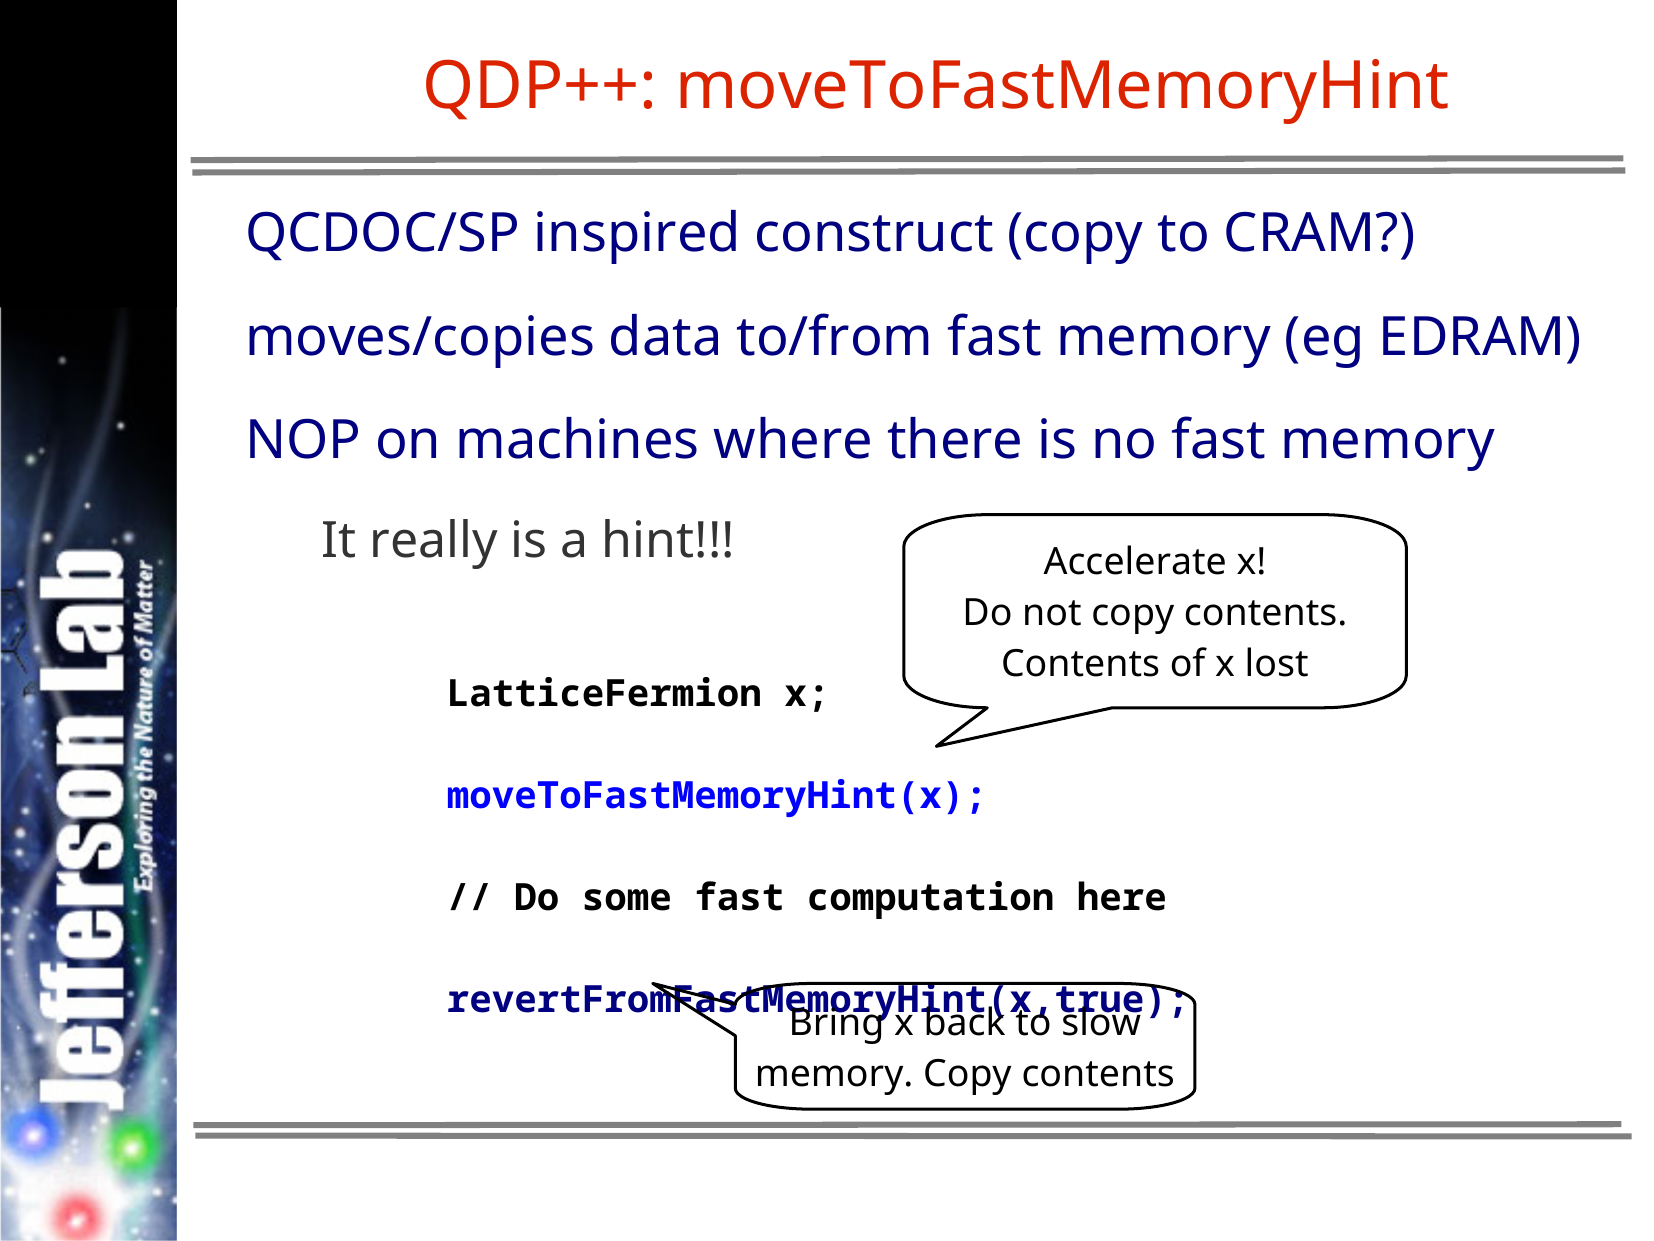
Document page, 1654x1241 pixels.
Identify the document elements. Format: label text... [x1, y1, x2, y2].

list QCDOC/SP inspired construct (copy to CRAM?) moves/copies data to/from fast memory (eg EDRAM) NOP on machines where there is no fast memory It really is a hint!!! [227, 193, 1628, 619]
text_box Accelerate x! Do not copy contents. Contents of x lost [903, 514, 1407, 747]
picture [2, 308, 176, 1240]
text_box [652, 1004, 659, 1076]
text_box LatticeFermion x; moveToFastMemoryHint(x); // Do some fast computation here revertFromFastMemoryHint(x,true); [432, 658, 1306, 1017]
text_box Bring x back to slow memory. Copy contents [652, 983, 1195, 1110]
title QDP++: moveToFastMemoryHint [235, 17, 1638, 149]
